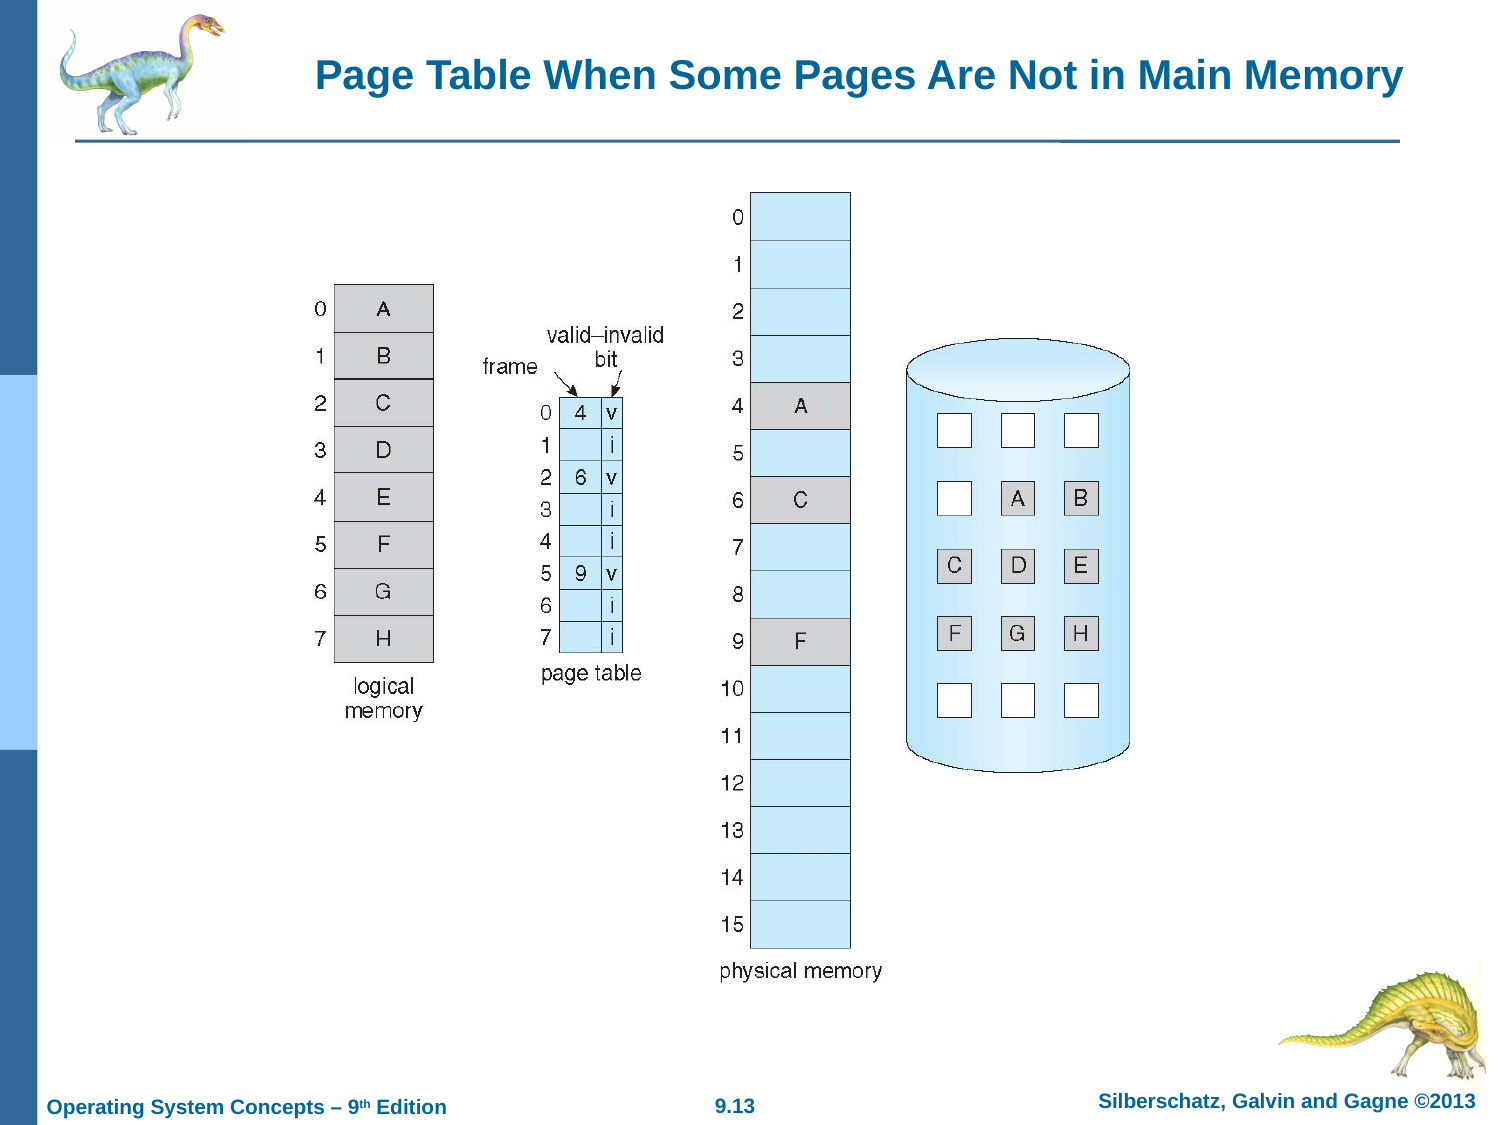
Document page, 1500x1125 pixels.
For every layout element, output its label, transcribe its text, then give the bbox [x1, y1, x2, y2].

picture [1275, 959, 1486, 1090]
picture [46, 0, 243, 149]
title Page Table When Some Pages Are Not in Main Memory [179, 22, 1500, 106]
picture [314, 192, 1130, 984]
